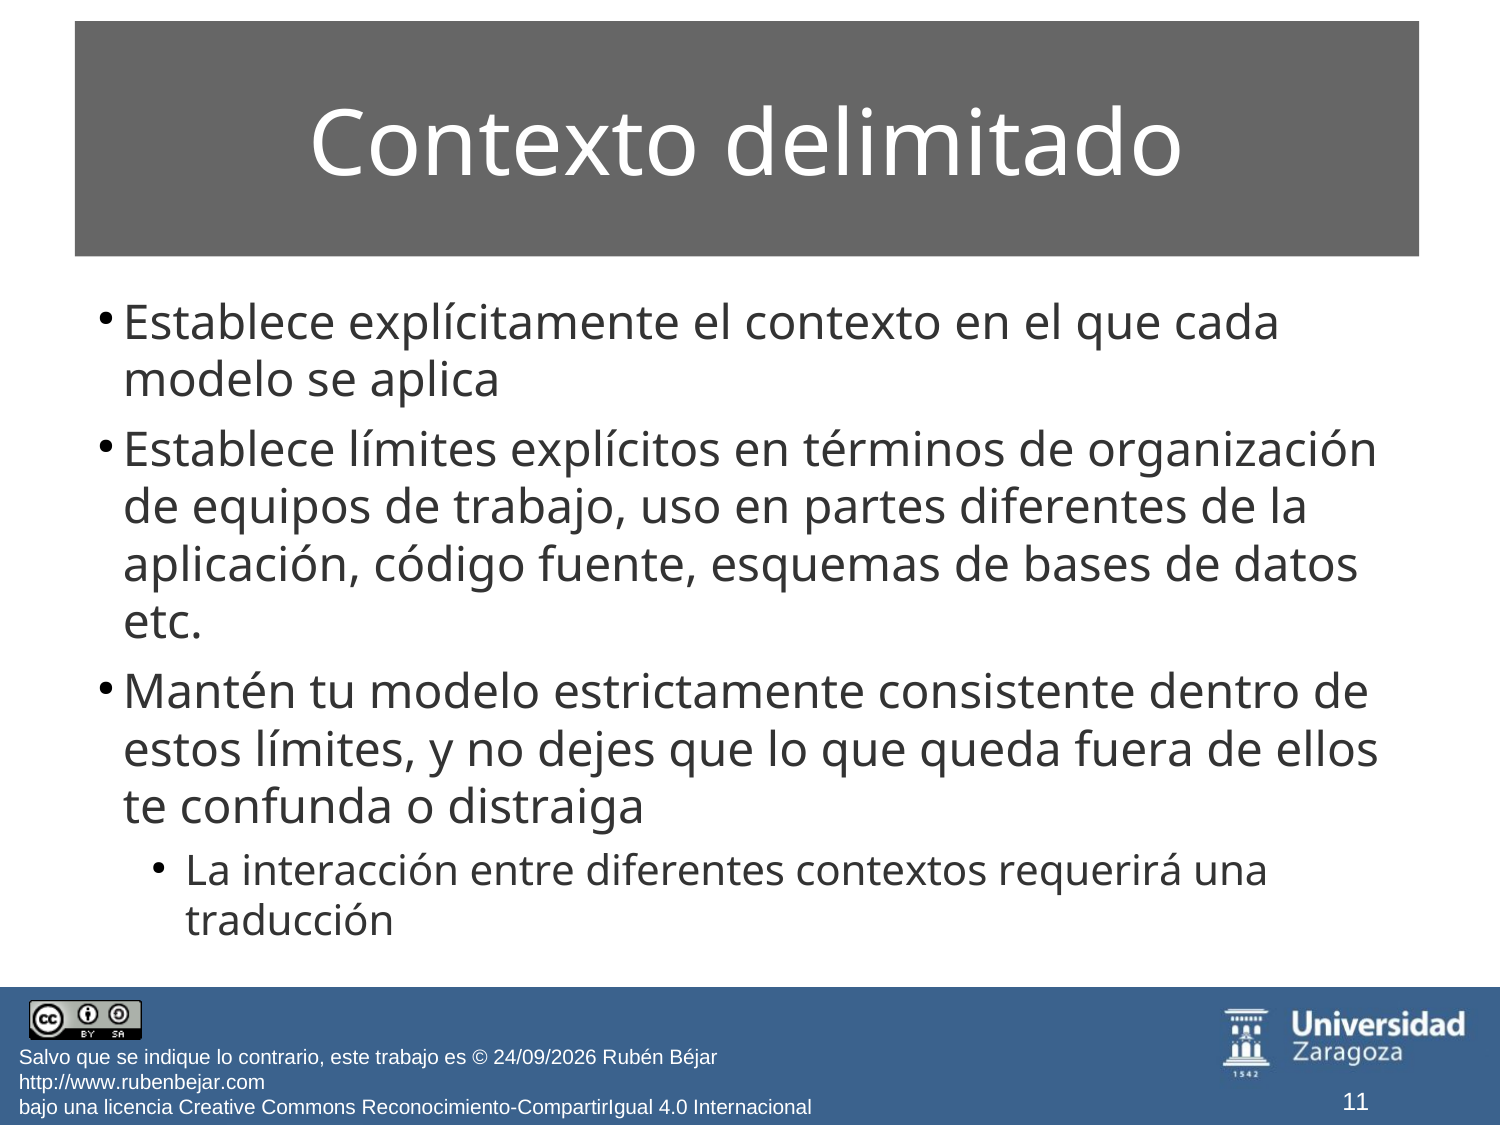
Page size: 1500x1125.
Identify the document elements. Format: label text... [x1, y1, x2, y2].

title Contexto delimitado [74, 21, 1420, 257]
picture [0, 987, 1500, 1125]
list Establece explícitamente el contexto en el que cada modelo se aplica Establece límites explícitos en términos de organización de equipos de trabajo, uso en partes diferentes de la aplicación, código fuente, esquemas de bases de datos etc. Mantén tu modelo estrictamente consistente dentro de estos límites, y no dejes que lo que queda fuera de ellos te confunda o distraiga La interacción entre diferentes contextos requerirá una traducción [82, 283, 1418, 957]
